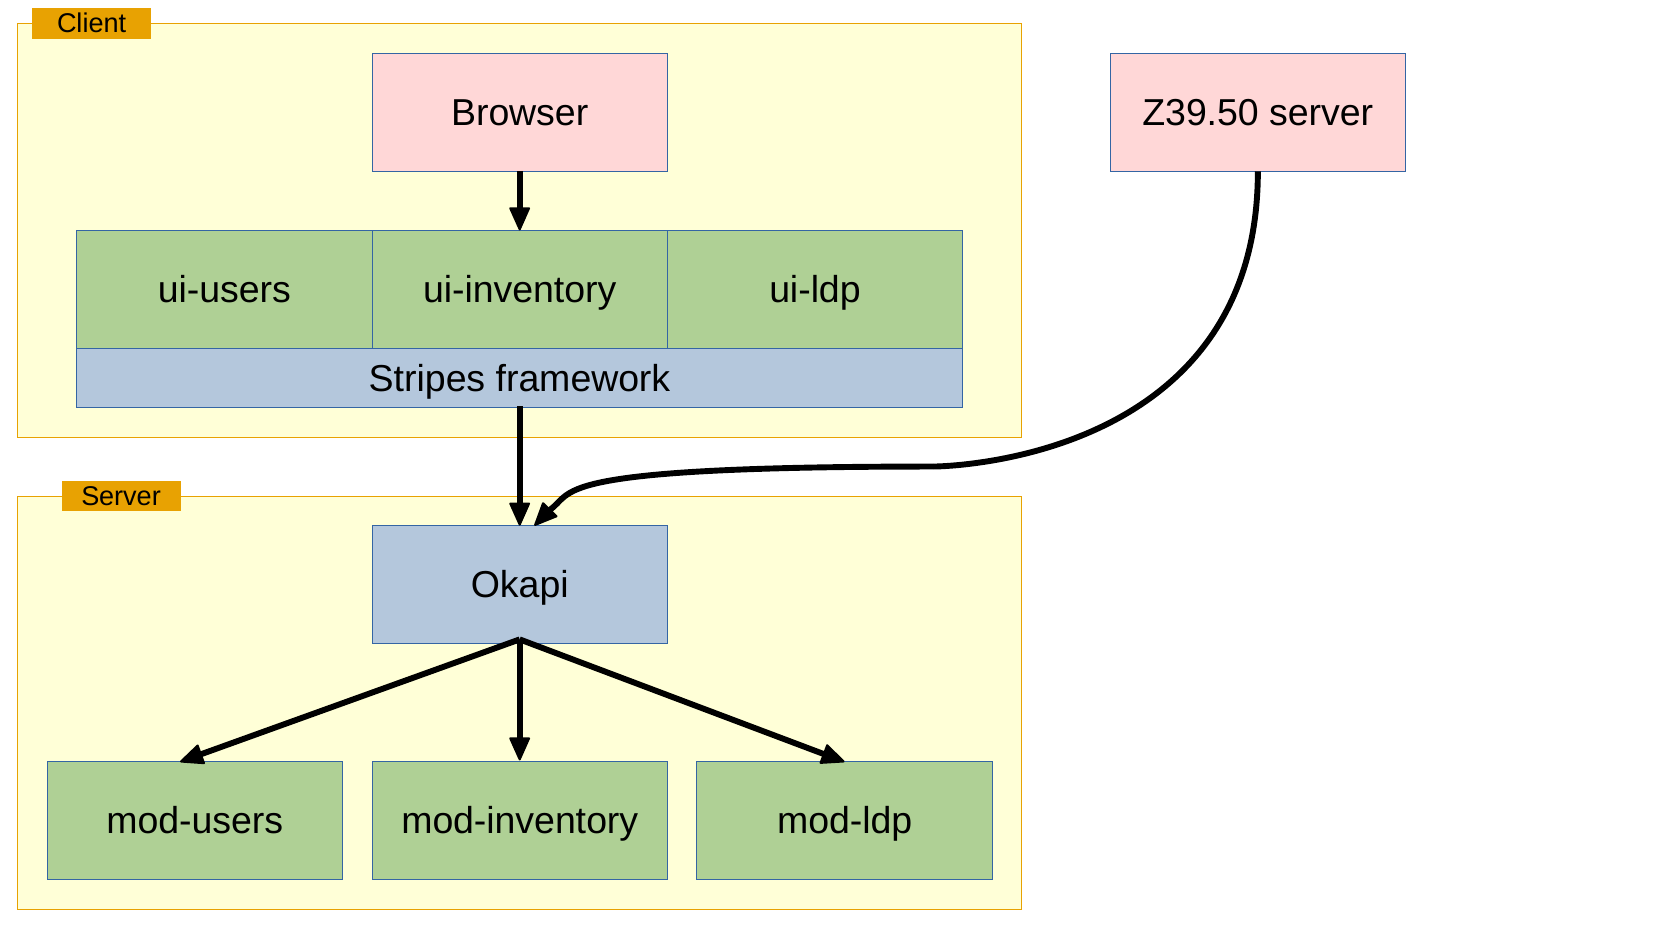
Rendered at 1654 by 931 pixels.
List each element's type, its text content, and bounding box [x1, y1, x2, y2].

text_box Z39.50 server [1110, 53, 1406, 172]
text_box [17, 23, 1022, 438]
text_box Browser [372, 53, 668, 172]
text_box mod-users [47, 761, 343, 880]
text_box [17, 496, 1022, 910]
text_box ui-ldp [667, 230, 963, 348]
text_box Okapi [372, 525, 668, 644]
text_box ui-users [76, 230, 372, 348]
text_box [522, 496, 559, 525]
text_box Client [32, 8, 151, 39]
text_box ui-inventory [372, 230, 667, 348]
text_box mod-inventory [372, 761, 668, 880]
text_box Server [62, 481, 181, 511]
text_box mod-ldp [696, 761, 993, 880]
text_box Stripes framework [76, 348, 963, 408]
